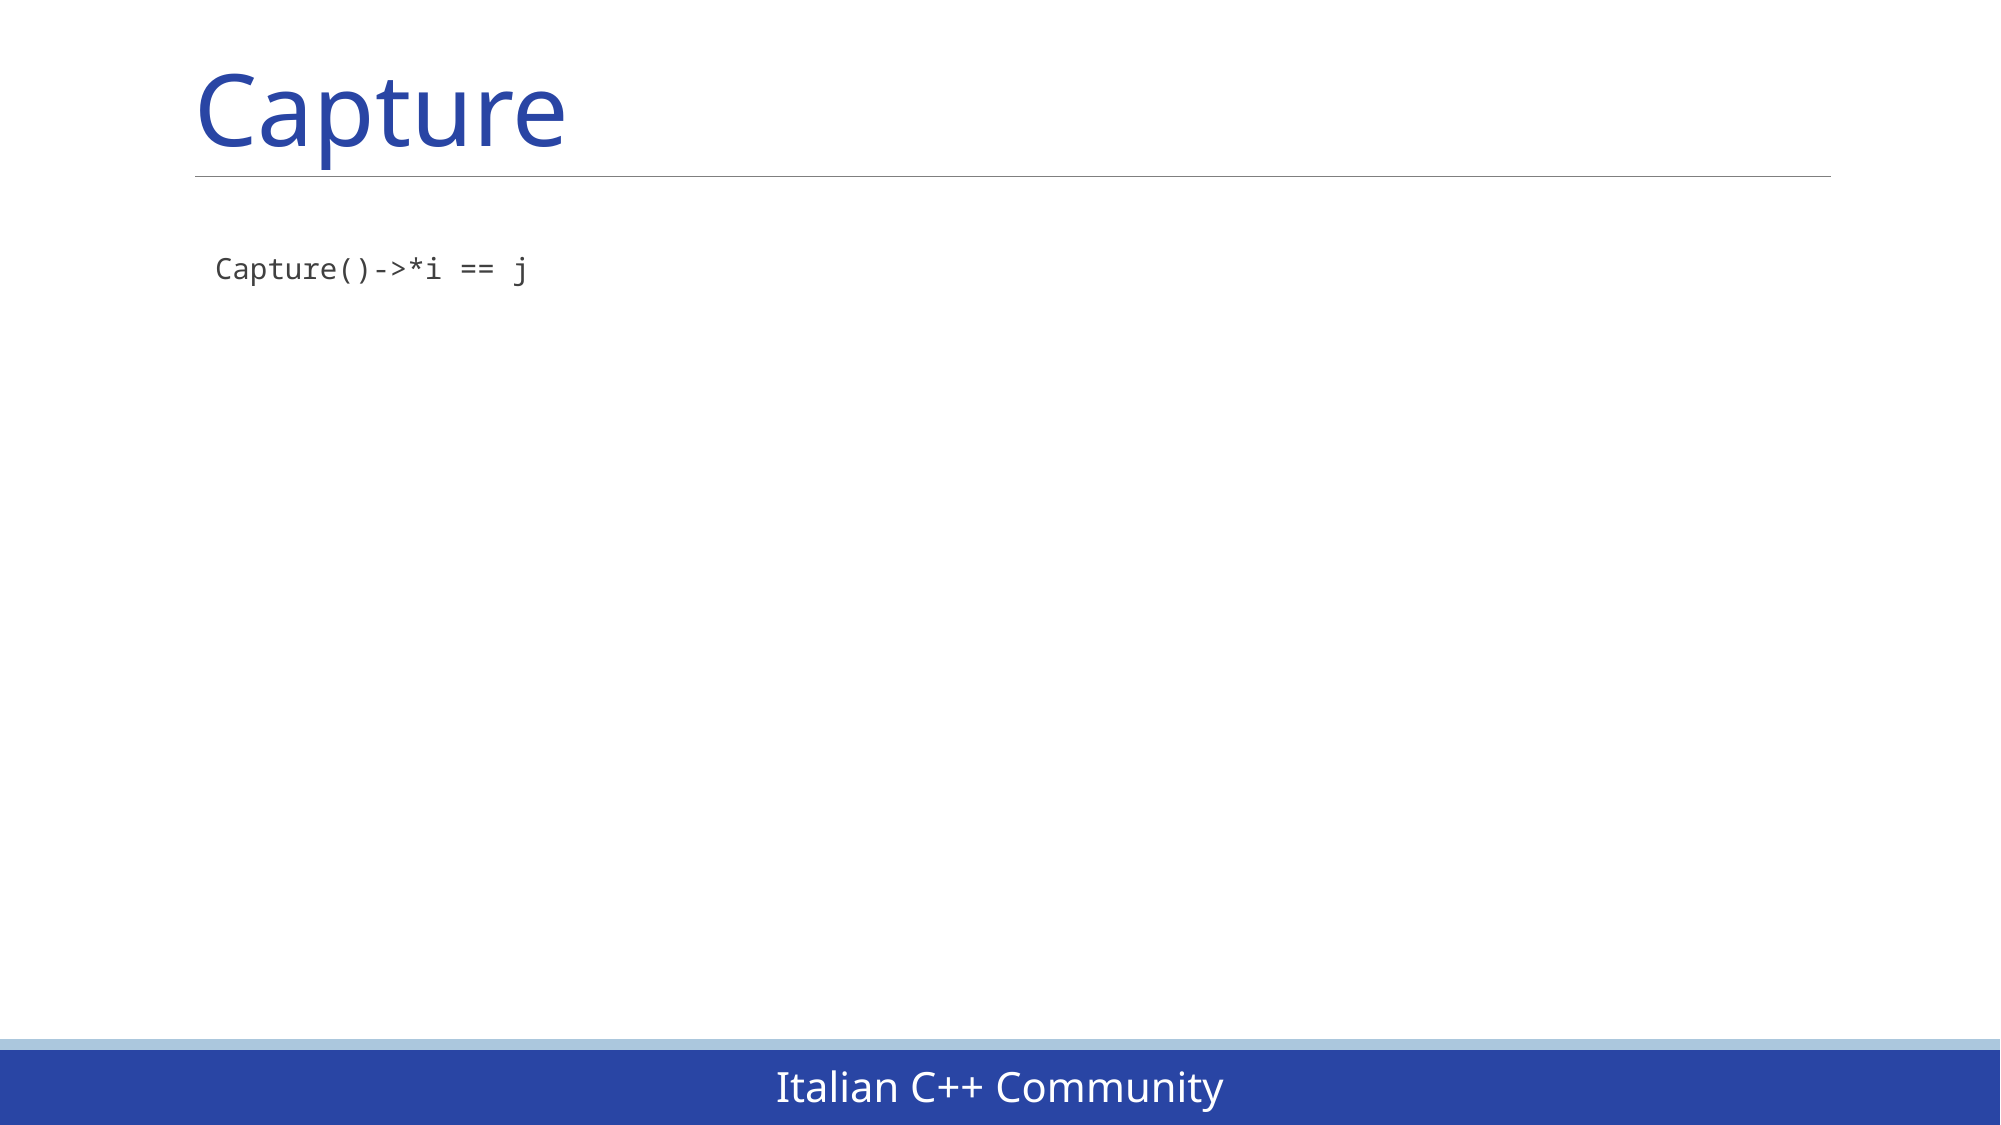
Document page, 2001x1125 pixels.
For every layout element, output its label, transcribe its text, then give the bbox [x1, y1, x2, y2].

list Capture()->*i == j [179, 202, 1830, 1011]
title Capture [179, 2, 1830, 175]
